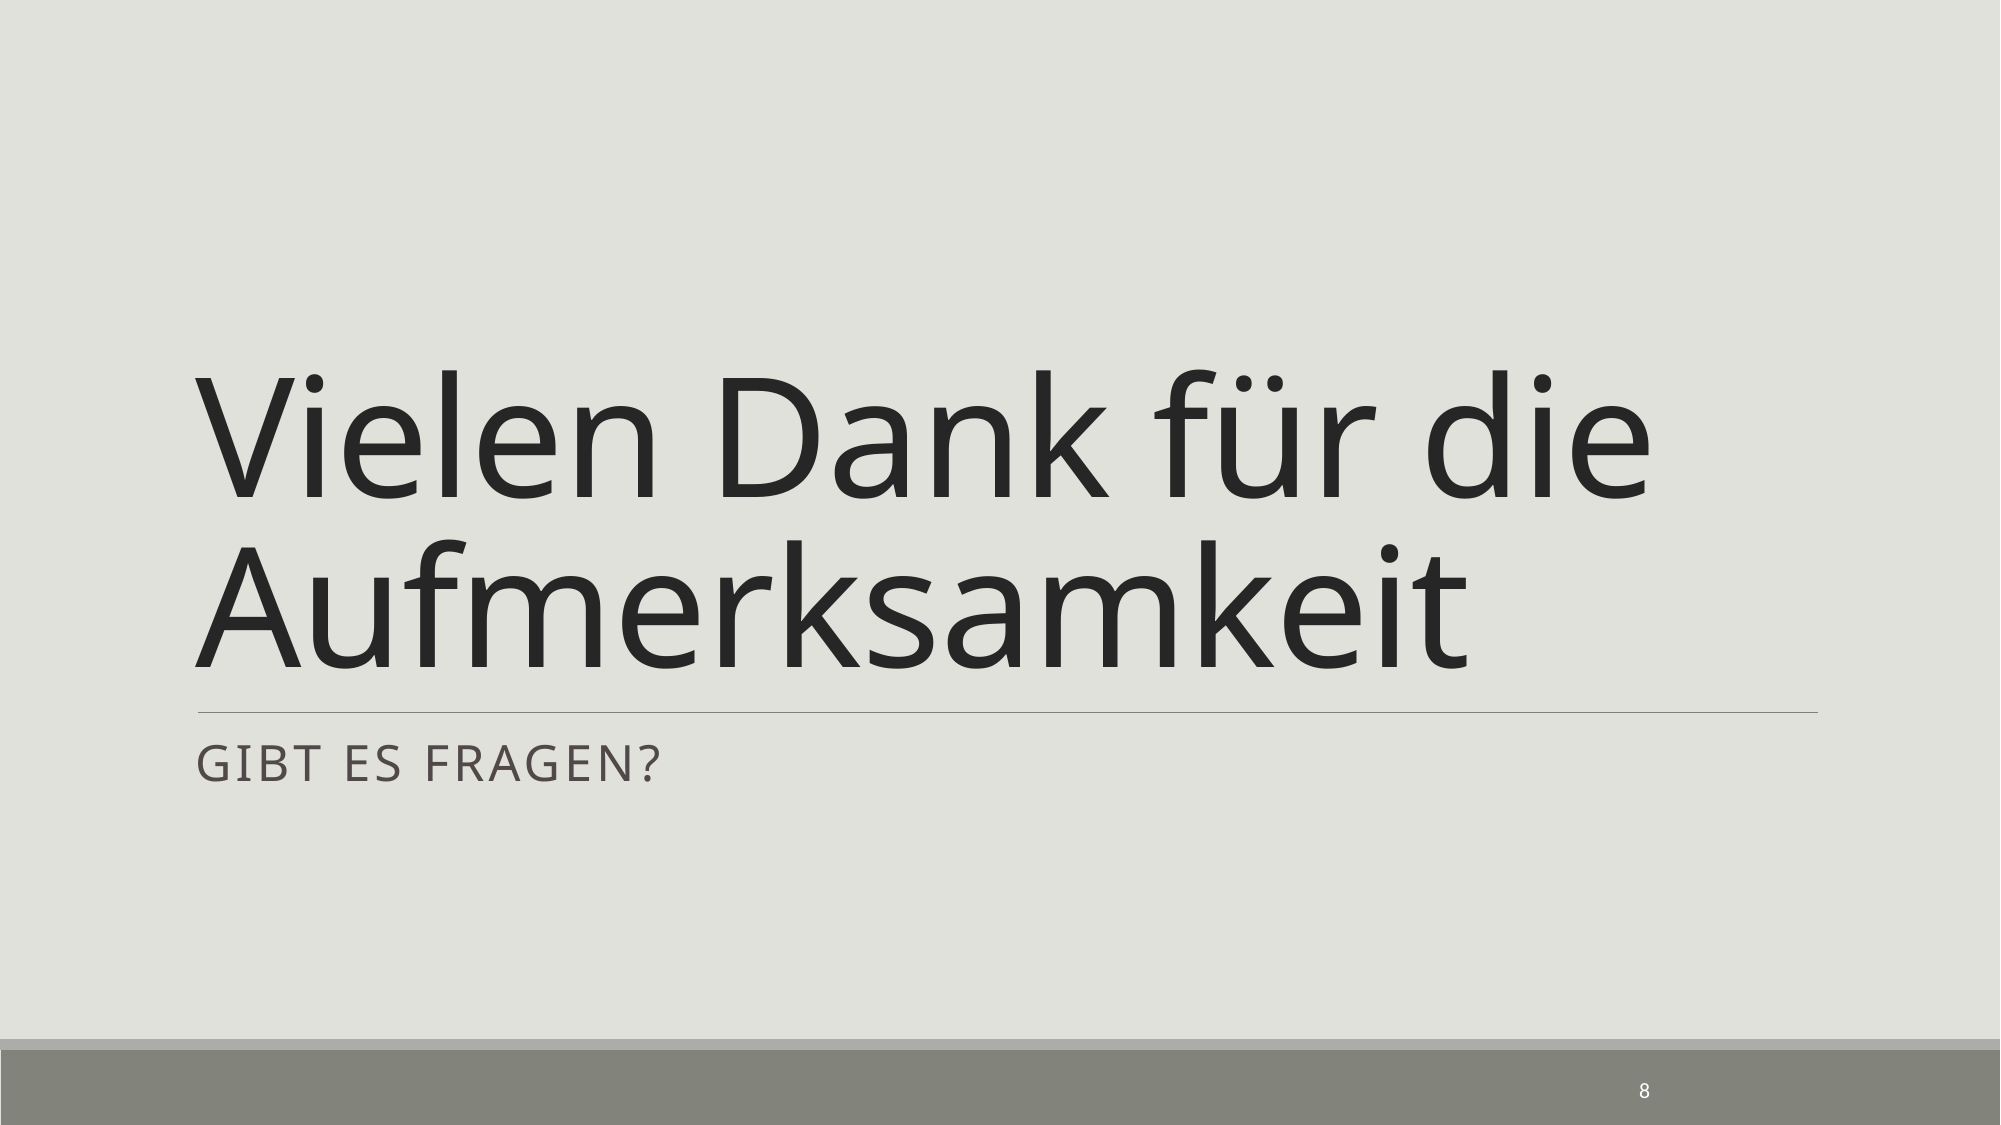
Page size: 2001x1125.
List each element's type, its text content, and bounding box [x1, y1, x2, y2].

list Gibt es Fragen? [180, 730, 1831, 919]
title Vielen Dank für die Aufmerksamkeit [180, 124, 1831, 710]
text_box <Foliennummer> [1624, 1059, 1840, 1120]
